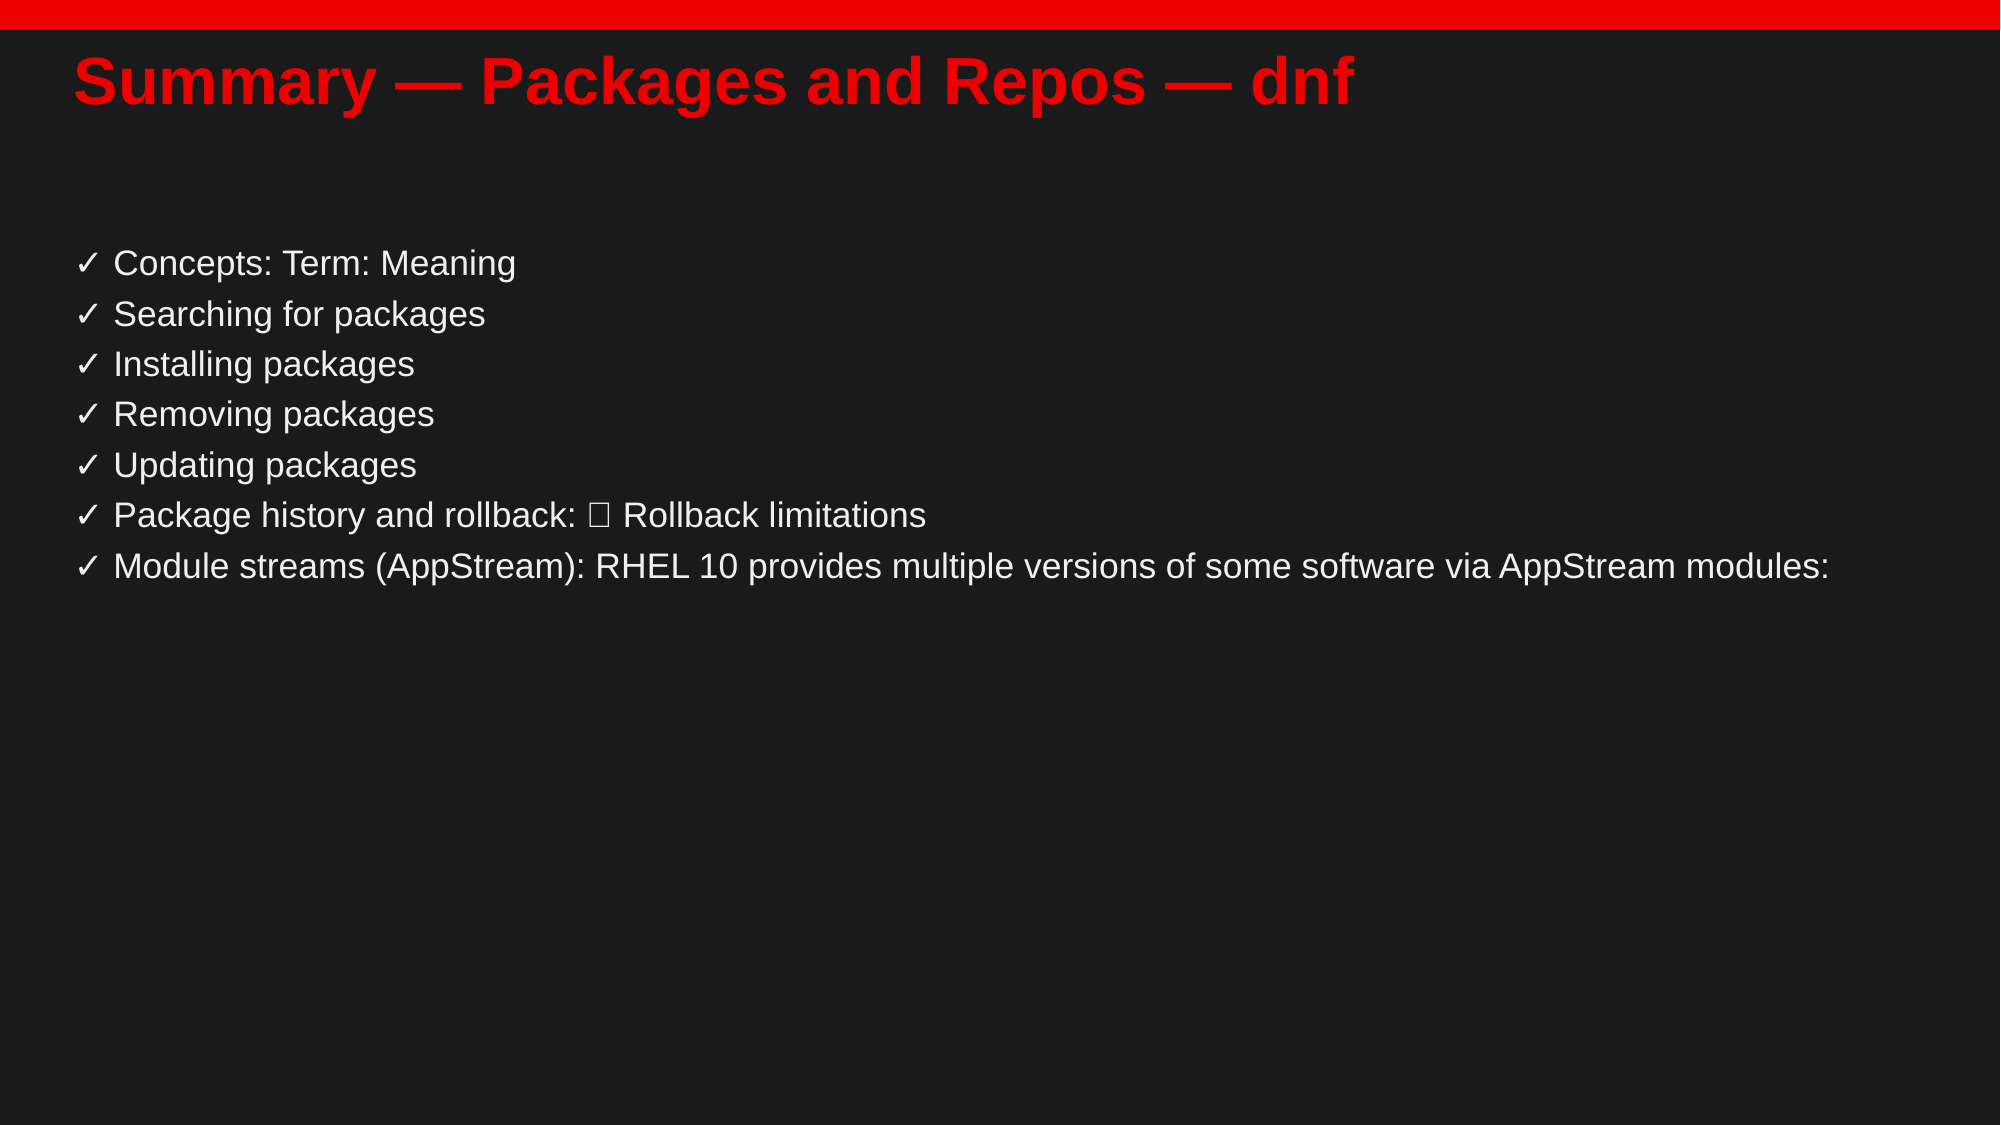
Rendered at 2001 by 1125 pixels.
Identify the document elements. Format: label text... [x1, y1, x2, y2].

text_box [0, 0, 2001, 30]
text_box ✓ Concepts: Term: Meaning ✓ Searching for packages ✓ Installing packages ✓ Removing packages ✓ Updating packages ✓ Package history and rollback: 💡 Rollback limitations ✓ Module streams (AppStream): RHEL 10 provides multiple versions of some software via AppStream modules: [59, 236, 1942, 1037]
text_box Summary — Packages and Repos — dnf [59, 36, 1942, 208]
